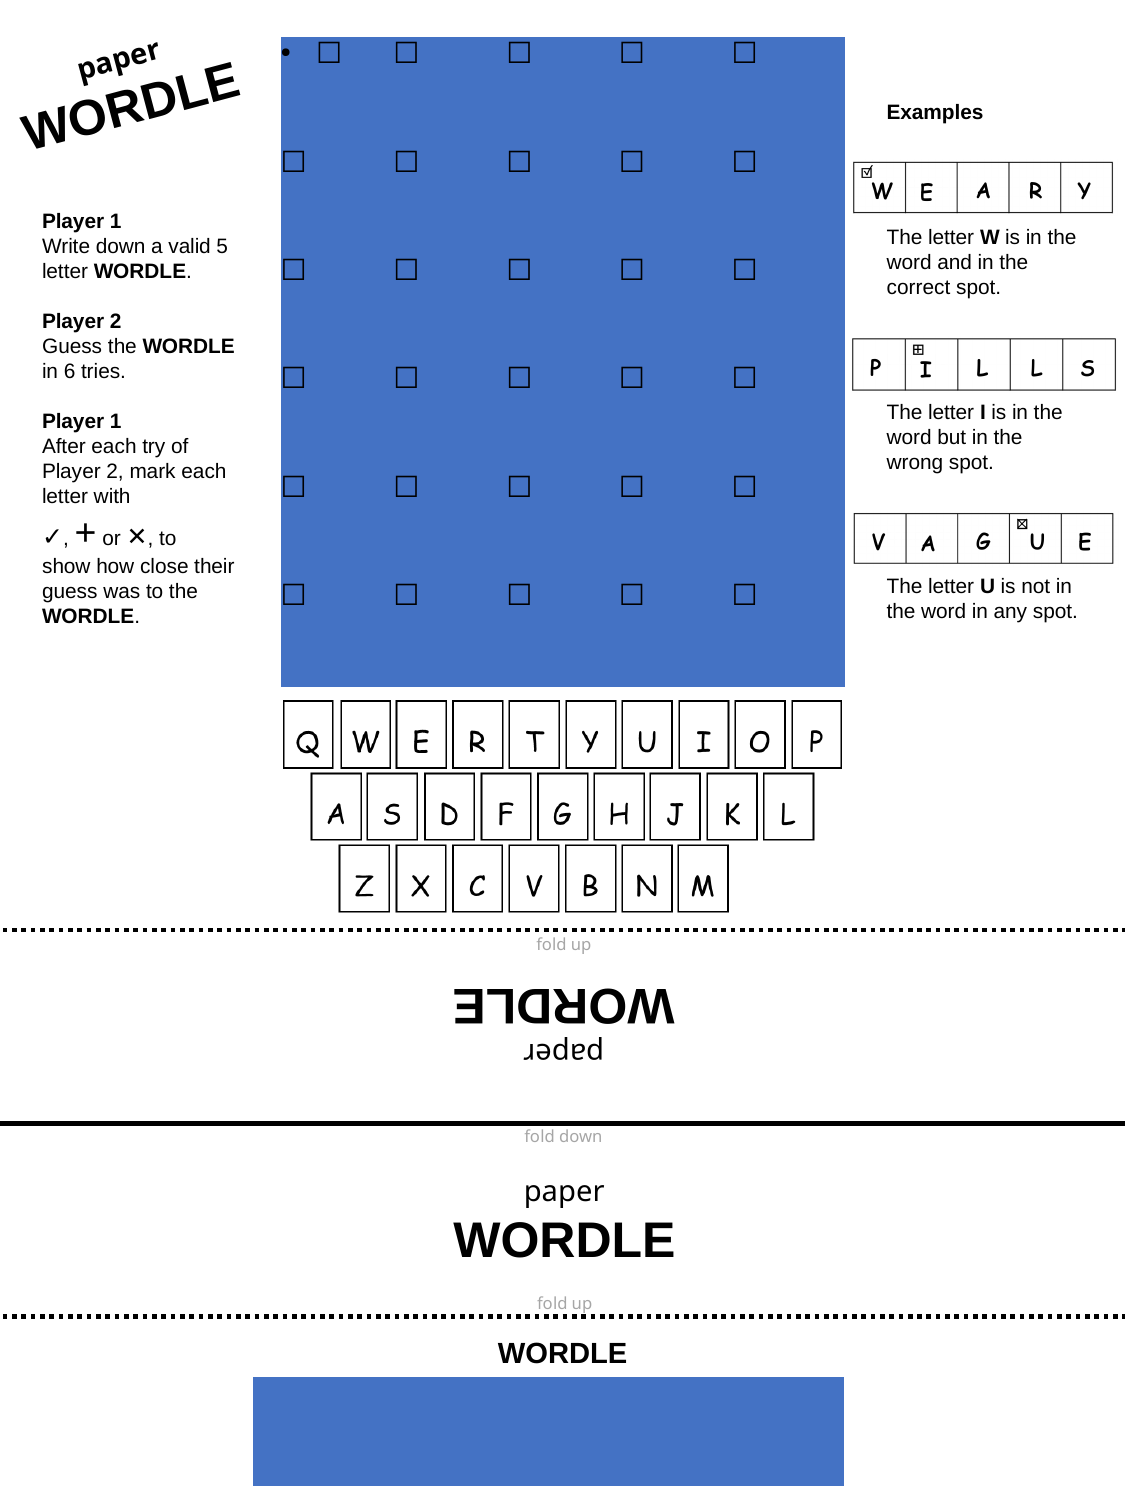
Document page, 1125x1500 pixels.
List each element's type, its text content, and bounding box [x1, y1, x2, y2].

text_box Examples WEARY The letter W is in the word and in the correct spot. PILLS The letter I is in the word but in the wrong spot. VAGUE The letter U is not in the word in any spot. [872, 36, 1099, 159]
text_box paper WORDLE [282, 942, 845, 1111]
table_cell ☐ [732, 254, 845, 362]
table_cell ☐ [281, 254, 393, 362]
table_header ☐ [506, 37, 619, 146]
table_cell ☐ [732, 471, 845, 579]
table_cell ☐ [281, 362, 393, 471]
table_cell ☐ [393, 471, 506, 579]
text_box Player 1 Write down a valid 5 letter WORDLE. Player 2 Guess the WORDLE in 6 tries. Player 1 After each try of Player 2, mark each letter with ✓, + or ✕, to show how close their guess was to the WORDLE. [27, 198, 254, 638]
picture [278, 700, 842, 920]
text_box WORDLE [48, 1326, 1077, 1378]
table_cell ☐ [732, 579, 845, 687]
text_box paper WORDLE [282, 1135, 846, 1305]
table_cell ☐ [393, 362, 506, 471]
table_cell ☐ [281, 471, 393, 579]
table_header ☐ [732, 37, 845, 146]
table_cell ☐ [281, 146, 393, 254]
table_header [608, 1378, 726, 1486]
picture [852, 511, 1119, 568]
table_cell ☐ [732, 362, 845, 471]
table_cell ☐ [619, 471, 732, 579]
table_cell ☐ [619, 254, 732, 362]
picture [851, 336, 1118, 394]
table_cell ☐ [393, 579, 506, 687]
text_box fold up [50, 1285, 1080, 1321]
table_header [726, 1378, 844, 1486]
text_box fold up [49, 926, 1079, 962]
table_cell ☐ [506, 471, 619, 579]
table_header [490, 1378, 608, 1486]
table_cell ☐ [506, 579, 619, 687]
text_box Examples WEARY The letter W is in the word and in the correct spot. PILLS The letter I is in the word but in the wrong spot. VAGUE The letter U is not in the word in any spot. [872, 568, 1099, 686]
table_cell ☐ [619, 146, 732, 254]
table_header ☐ [619, 37, 732, 146]
table_header ☐ [281, 37, 393, 146]
table_cell ☐ [506, 254, 619, 362]
table_cell ☐ [506, 362, 619, 471]
table_cell ☐ [732, 146, 845, 254]
text_box fold down [49, 1118, 1078, 1155]
text_box Examples WEARY The letter W is in the word and in the correct spot. PILLS The letter I is in the word but in the wrong spot. VAGUE The letter U is not in the word in any spot. [872, 394, 1099, 511]
picture [851, 159, 1118, 216]
table_header [253, 1378, 372, 1486]
text_box paper WORDLE [0, 0, 276, 203]
table_header [372, 1378, 490, 1486]
table_cell ☐ [506, 146, 619, 254]
text_box Examples WEARY The letter W is in the word and in the correct spot. PILLS The letter I is in the word but in the wrong spot. VAGUE The letter U is not in the word in any spot. [872, 216, 1099, 336]
table_header ☐ [393, 37, 506, 146]
table_cell ☐ [281, 579, 393, 687]
table_cell ☐ [393, 146, 506, 254]
table_cell ☐ [619, 579, 732, 687]
table_cell ☐ [393, 254, 506, 362]
table_cell ☐ [619, 362, 732, 471]
